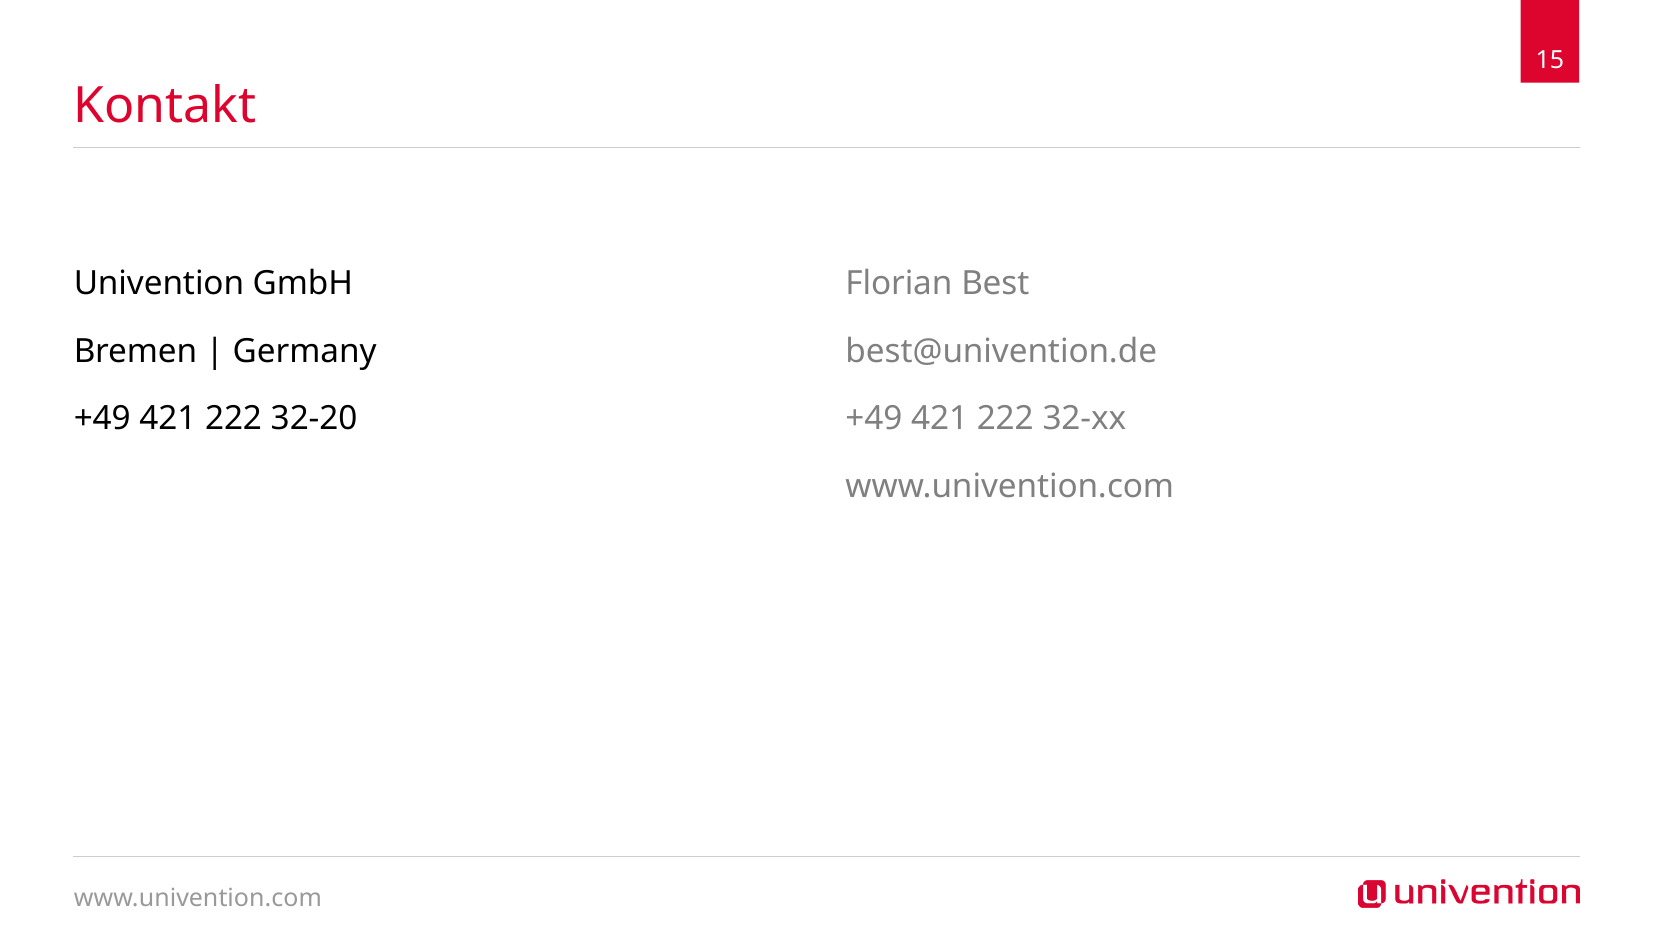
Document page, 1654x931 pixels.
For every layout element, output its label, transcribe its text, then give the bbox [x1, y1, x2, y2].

list Univention GmbH Bremen | Germany +49 421 222 32-20 [73, 236, 809, 518]
title Kontakt [73, 59, 1580, 148]
picture [1358, 879, 1580, 908]
list Florian Best best@univention.de +49 421 222 32-xx www.univention.com [845, 236, 1581, 827]
